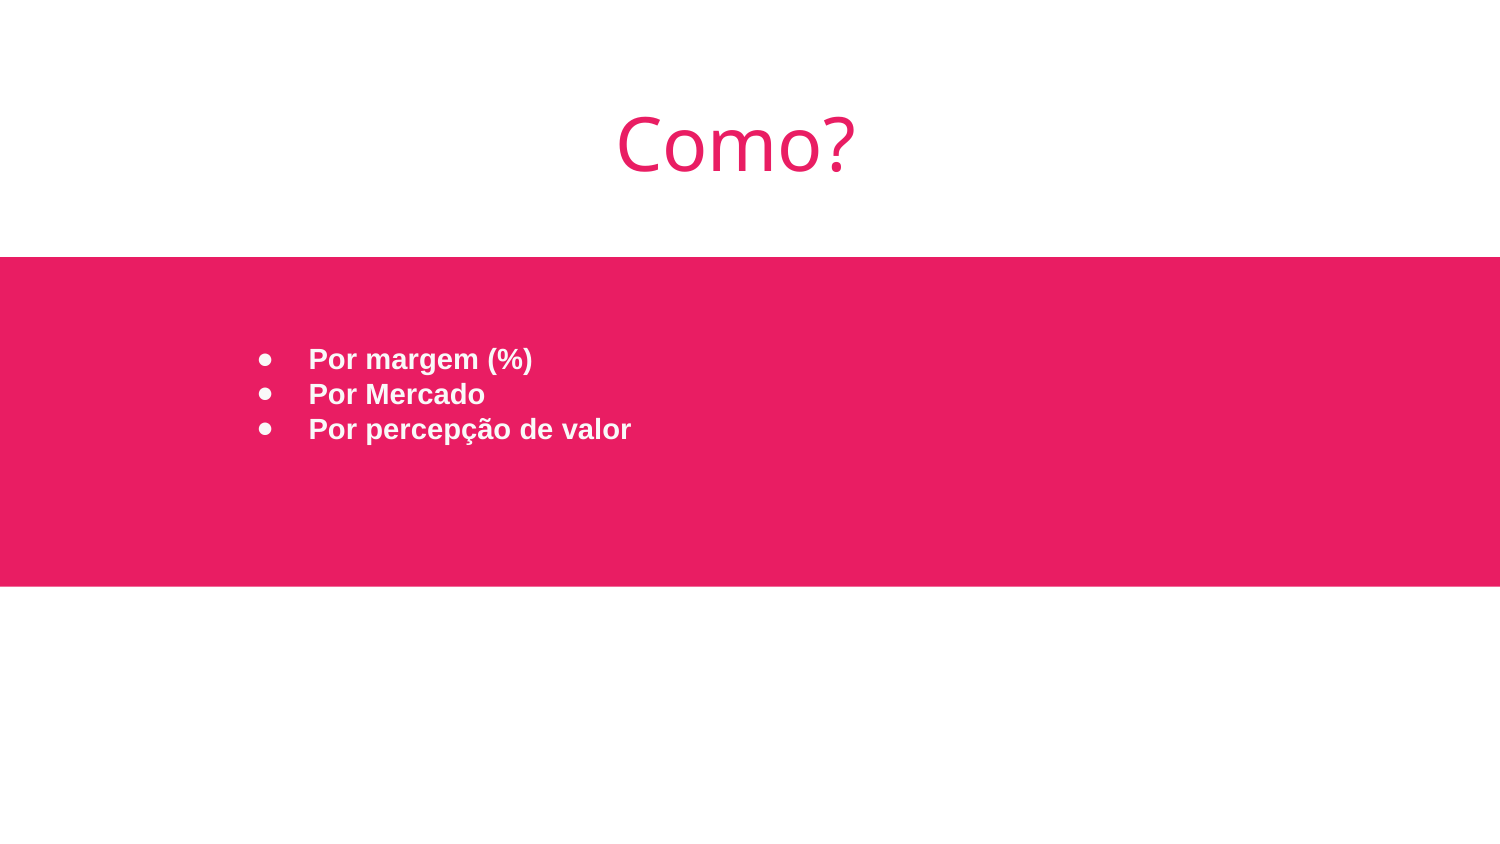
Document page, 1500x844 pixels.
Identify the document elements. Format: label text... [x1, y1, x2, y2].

title Como? [56, 17, 1415, 267]
text_box Por margem (%) Por Mercado Por percepção de valor [218, 325, 1253, 446]
